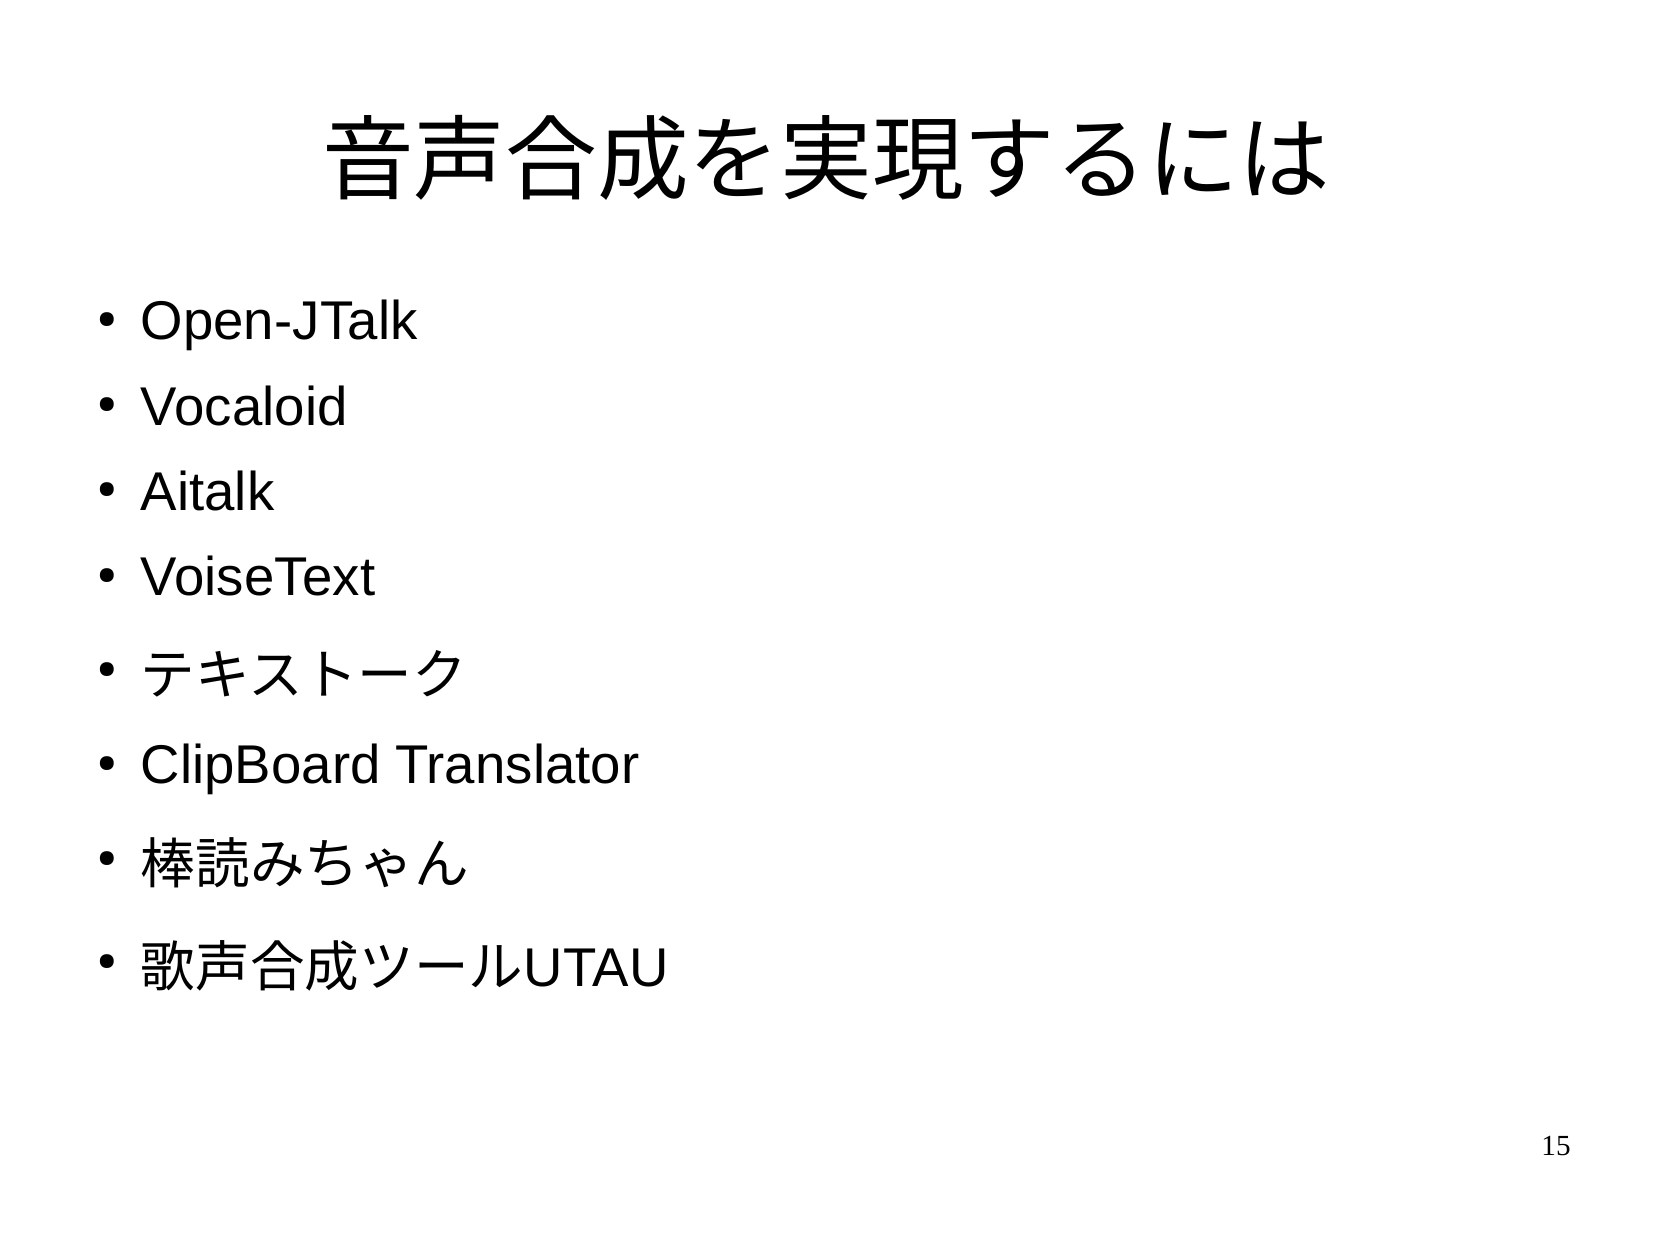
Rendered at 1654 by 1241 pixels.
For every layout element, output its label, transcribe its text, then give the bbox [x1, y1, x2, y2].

list Open-JTalk Vocaloid Aitalk VoiseText テキストーク ClipBoard Translator 棒読みちゃん 歌声合成ツールUTAU [82, 290, 1571, 1010]
title 音声合成を実現するには [82, 49, 1571, 257]
